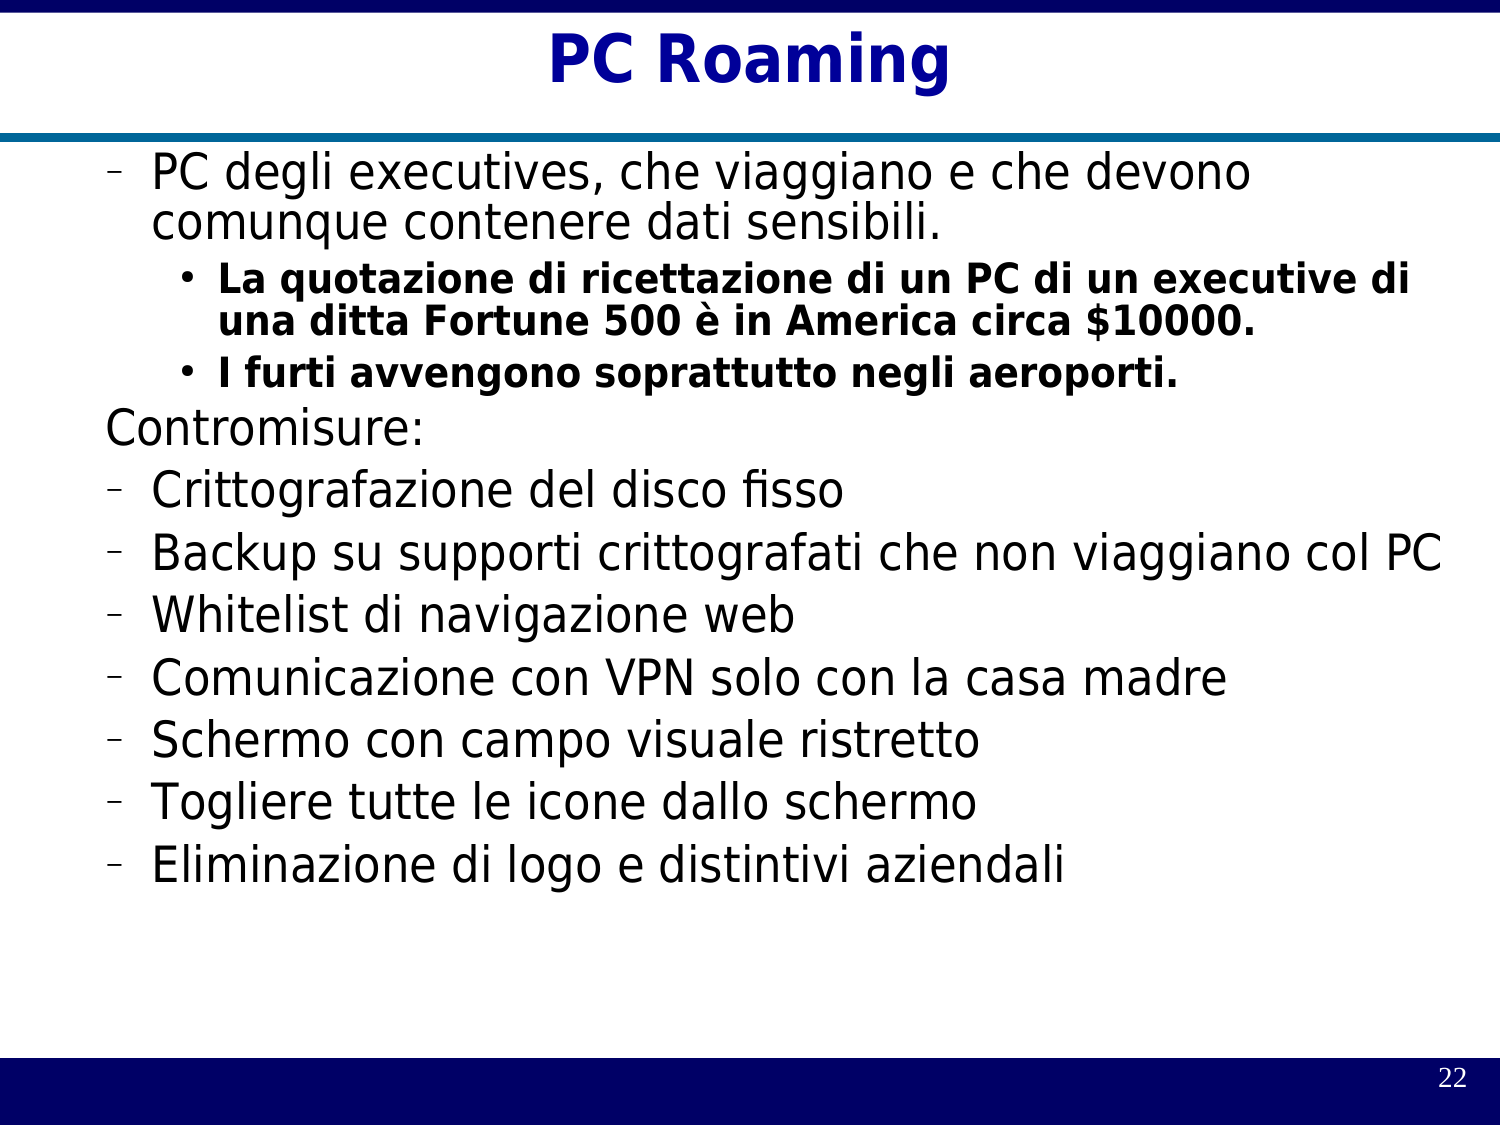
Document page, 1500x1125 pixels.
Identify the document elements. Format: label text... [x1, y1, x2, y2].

list PC degli executives, che viaggiano e che devono comunque contenere dati sensibili. La quotazione di ricettazione di un PC di un executive di una ditta Fortune 500 è in America circa $10000. I furti avvengono soprattutto negli aeroporti. Contromisure: Crittografazione del disco fisso Backup su supporti crittografati che non viaggiano col PC Whitelist di navigazione web Comunicazione con VPN solo con la casa madre Schermo con campo visuale ristretto Togliere tutte le icone dallo schermo Eliminazione di logo e distintivi aziendali [30, 149, 1471, 1021]
title PC Roaming [30, 0, 1471, 126]
